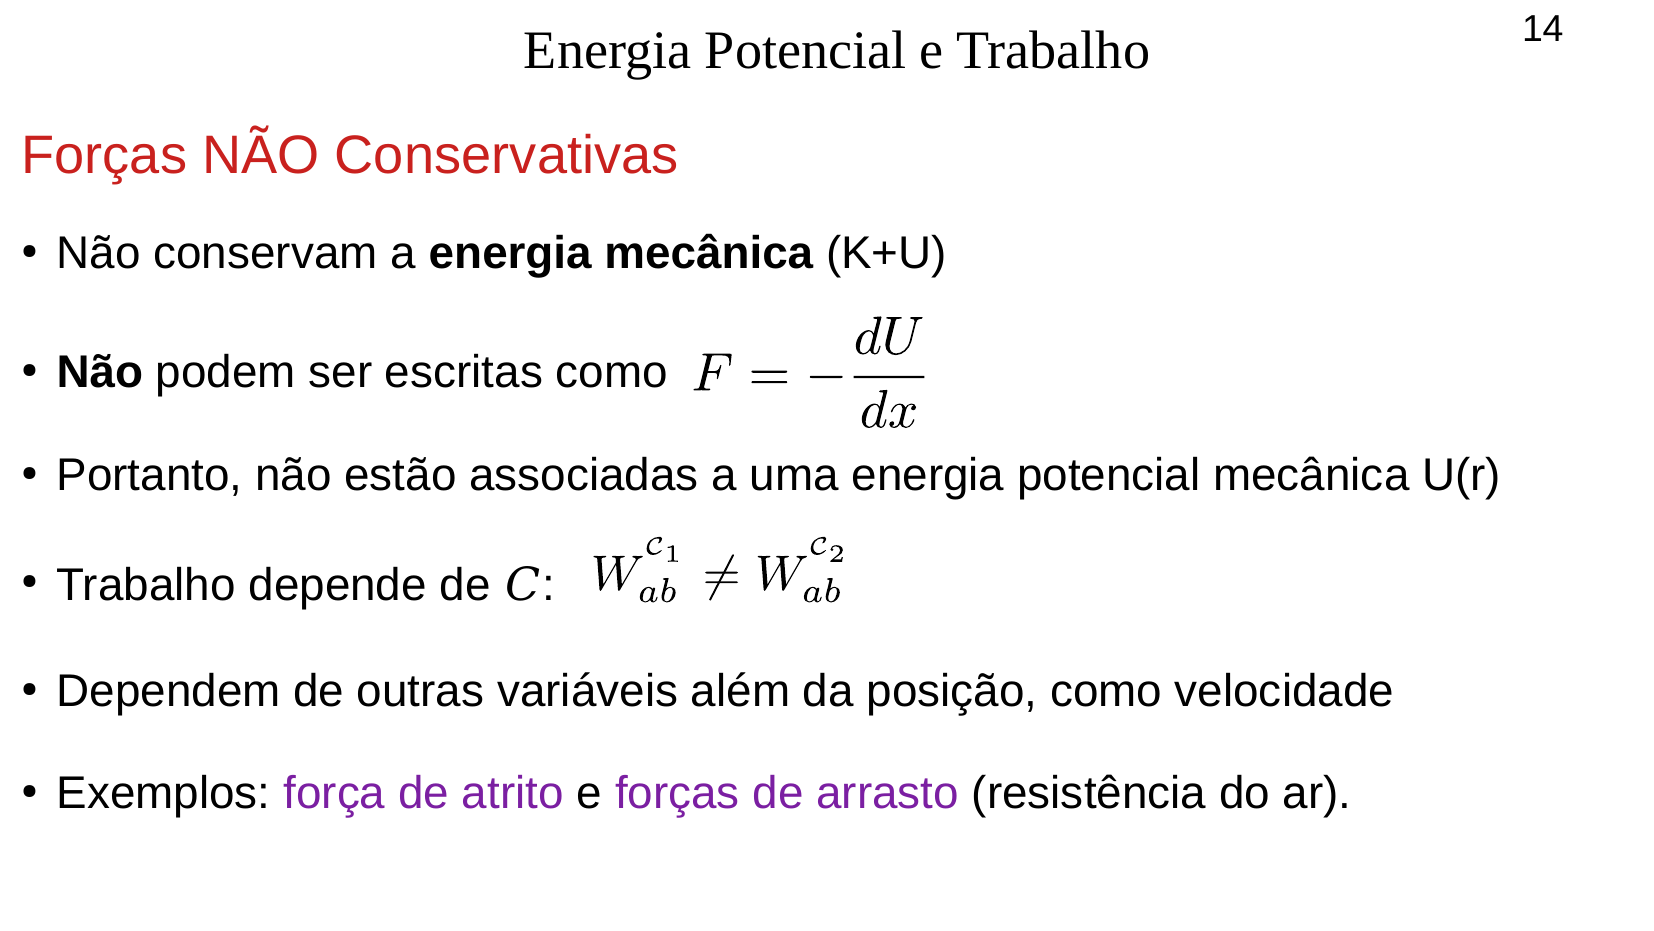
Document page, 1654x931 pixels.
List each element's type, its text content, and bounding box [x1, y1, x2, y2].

text_box <number> [1507, 0, 1654, 71]
text_box Energia Potencial e Trabalho [509, 0, 1166, 88]
picture [691, 316, 925, 428]
picture [588, 534, 845, 605]
text_box Forças NÃO Conservativas Não conservam a energia mecânica (K+U) Não podem ser escritas como Portanto, não estão associadas a uma energia potencial mecânica U(r) Trabalho depende de 𝐶: Dependem de outras variáveis além da posição, como velocidade Exemplos: força de atrito e forças de arrasto (resistência do ar). [6, 117, 1644, 815]
